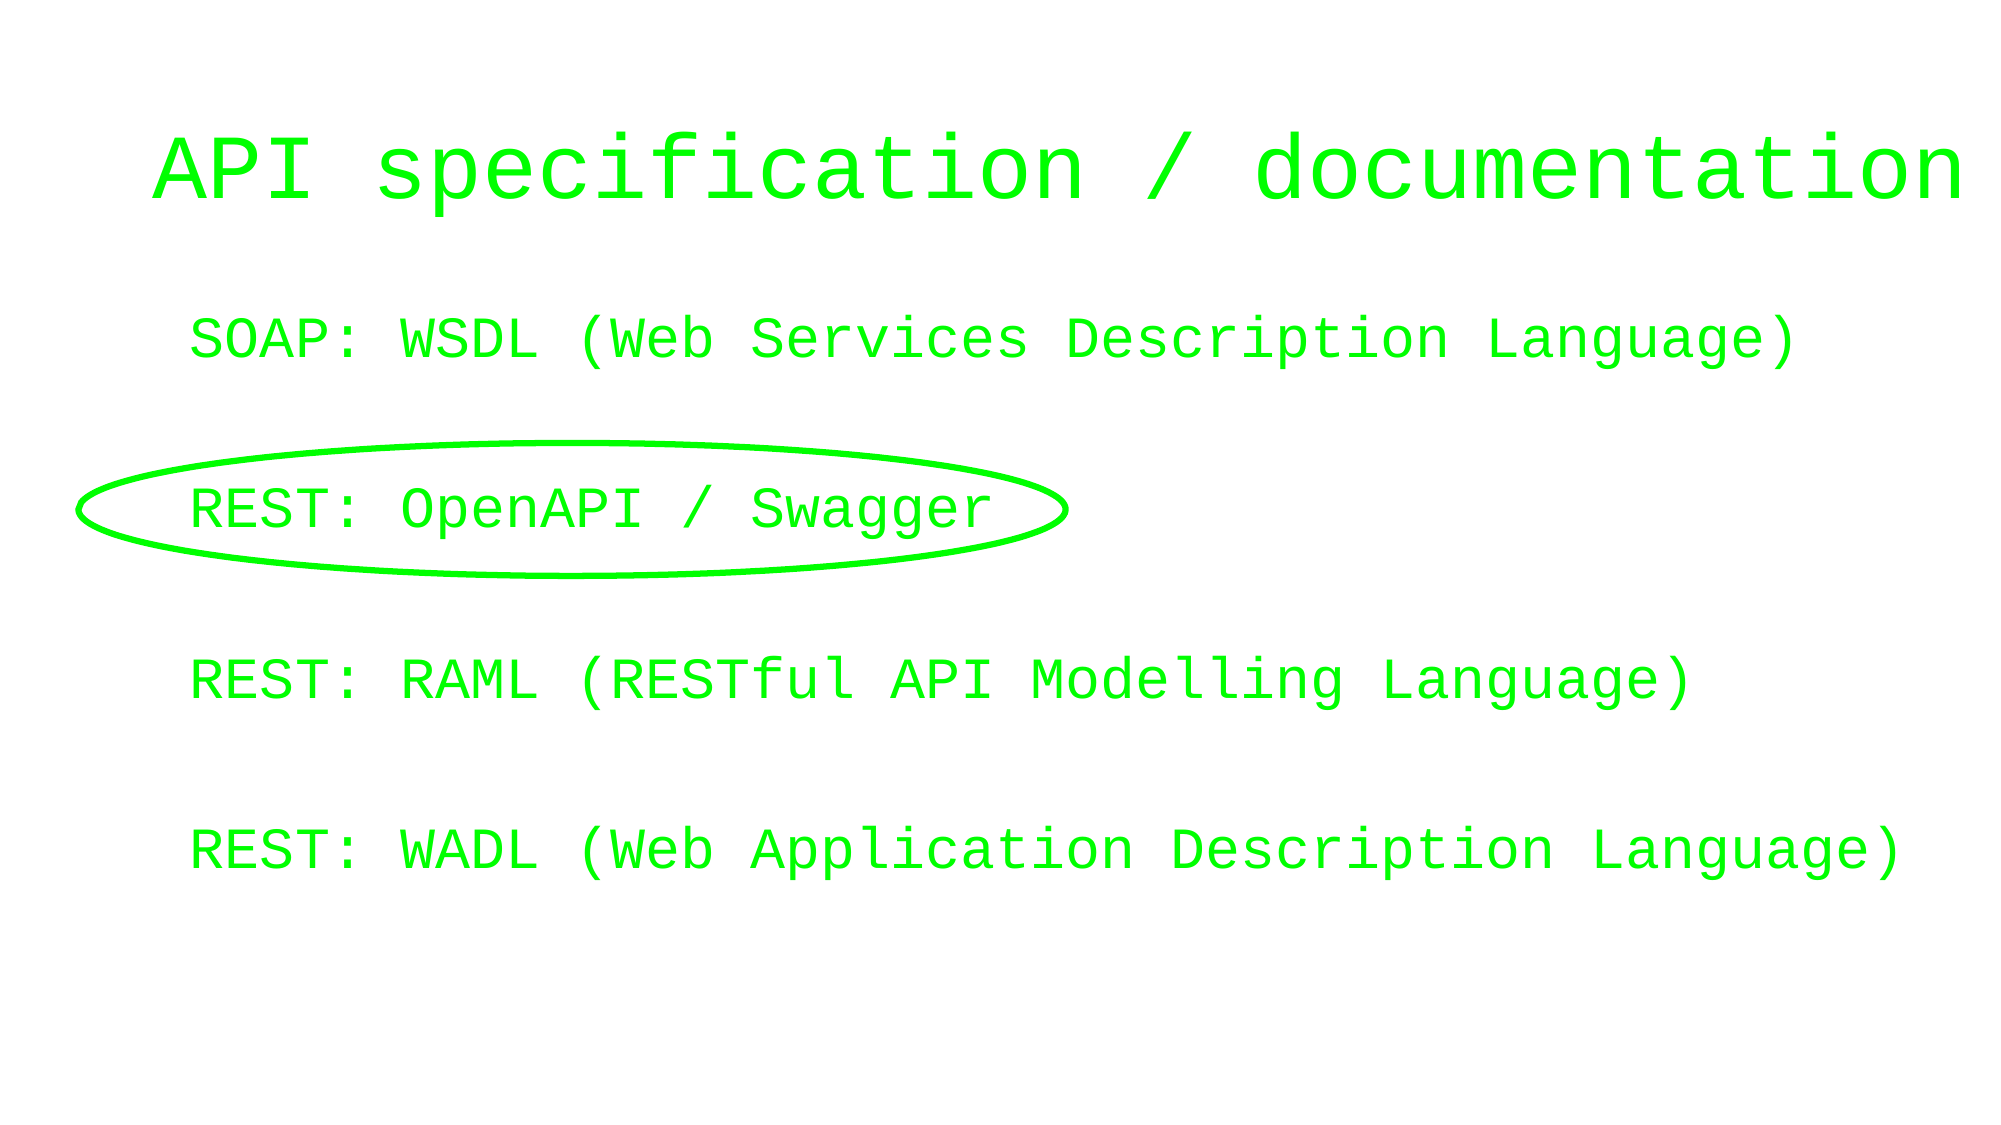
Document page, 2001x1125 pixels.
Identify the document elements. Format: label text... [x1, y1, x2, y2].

list SOAP: WSDL (Web Services Description Language) REST: OpenAPI / Swagger REST: RAML (RESTful API Modelling Language) REST: WADL (Web Application Description Language) [137, 299, 1960, 1014]
title API specification / documentation [137, 59, 2000, 278]
list SOAP: WSDL (Web Services Description Language) REST: OpenAPI / Swagger REST: RAML (RESTful API Modelling Language) REST: WADL (Web Application Description Language) [137, 447, 1062, 572]
